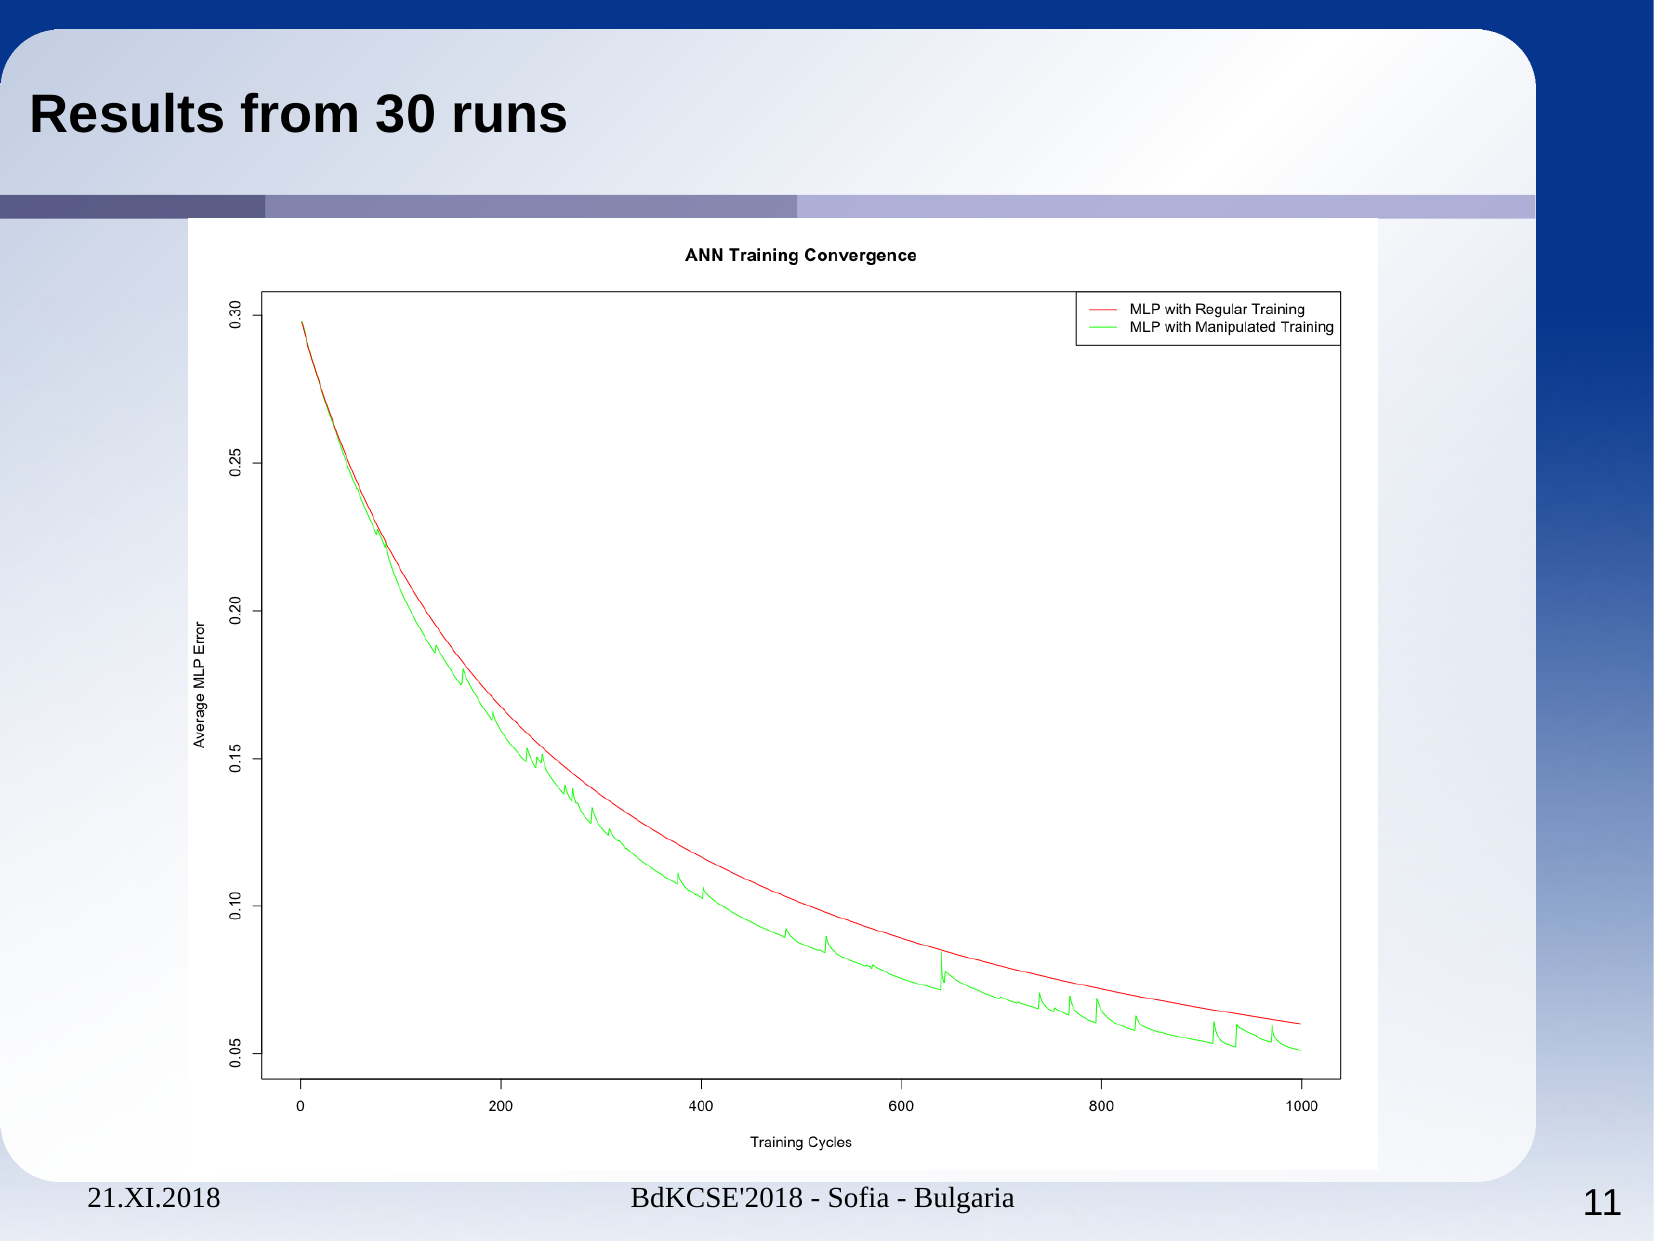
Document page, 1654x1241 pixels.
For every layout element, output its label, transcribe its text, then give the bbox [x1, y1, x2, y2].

picture [0, 0, 1654, 1241]
picture [188, 218, 1378, 1170]
title Results from 30 runs [29, 49, 1506, 178]
